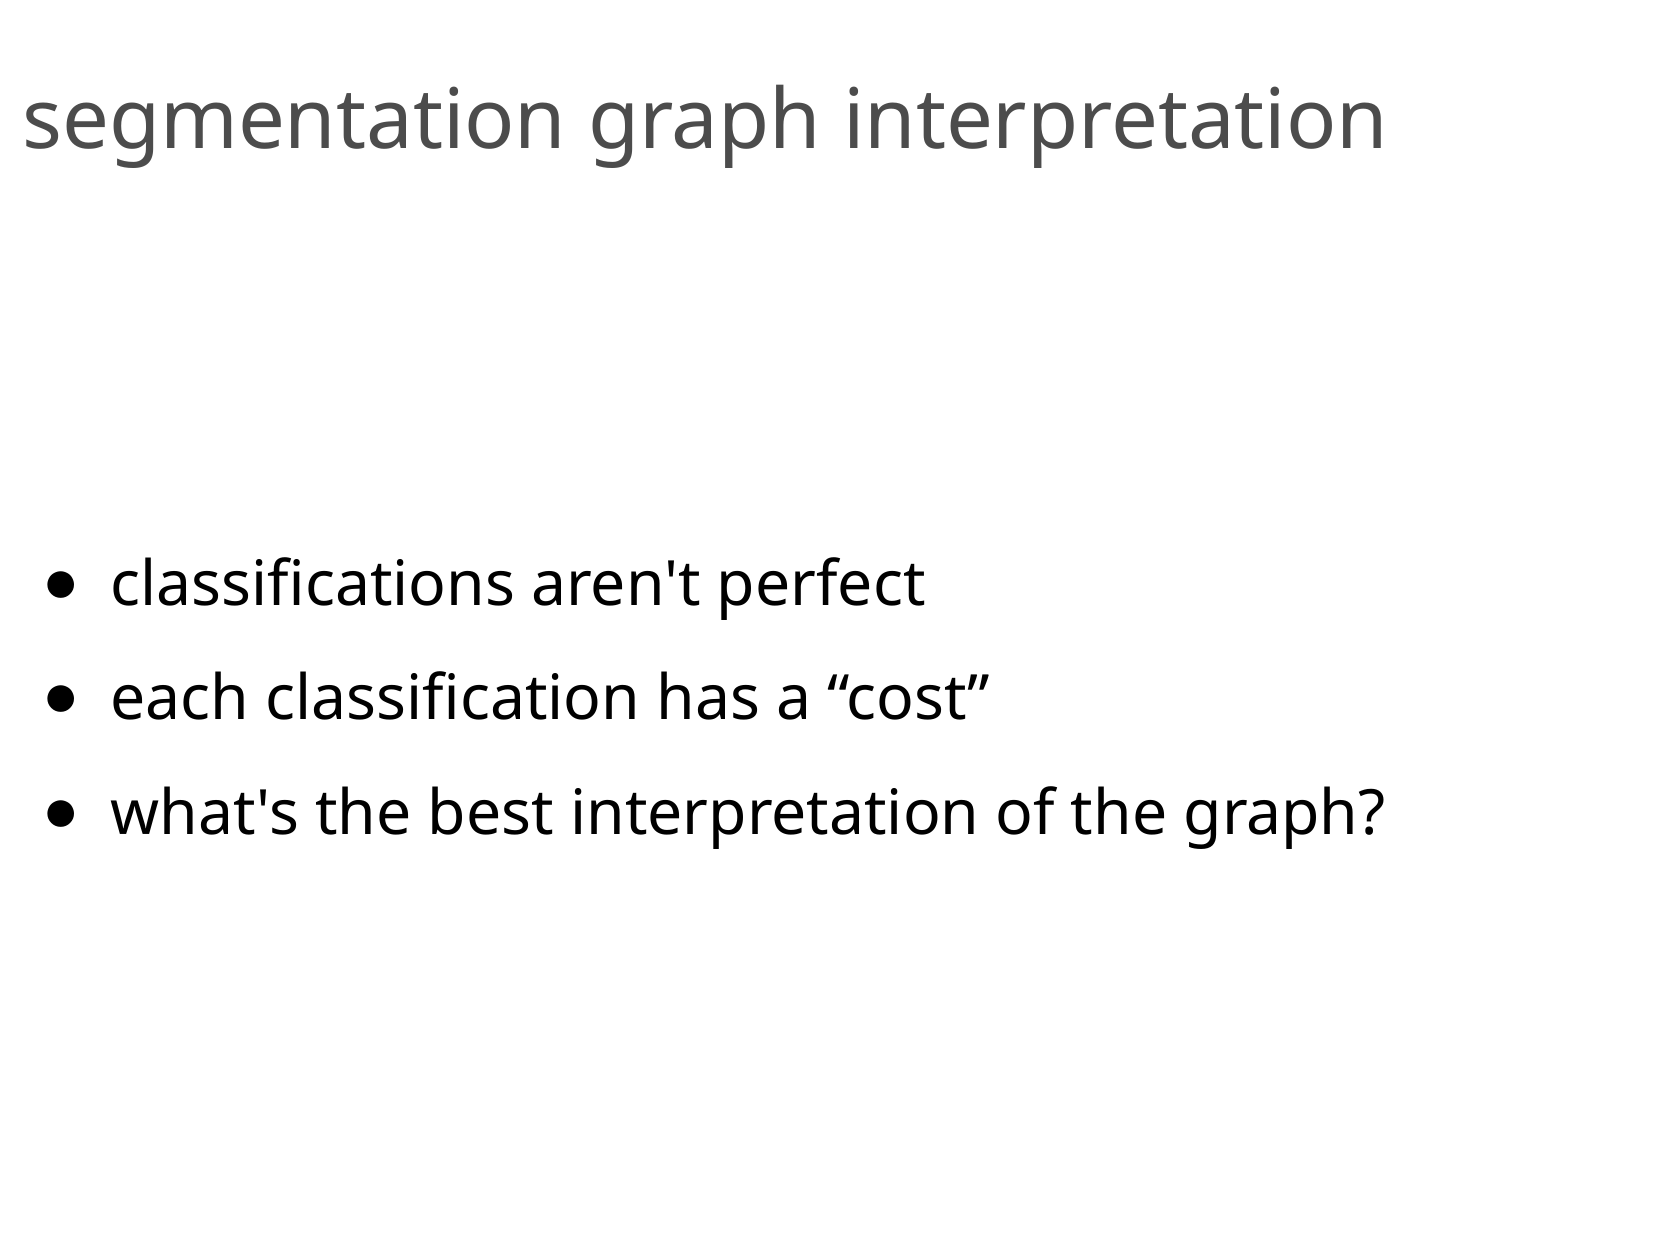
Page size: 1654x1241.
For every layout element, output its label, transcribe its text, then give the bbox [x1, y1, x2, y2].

title segmentation graph interpretation [22, 19, 1654, 213]
list classifications aren't perfect each classification has a “cost” what's the best interpretation of the graph? [25, 233, 1654, 1158]
